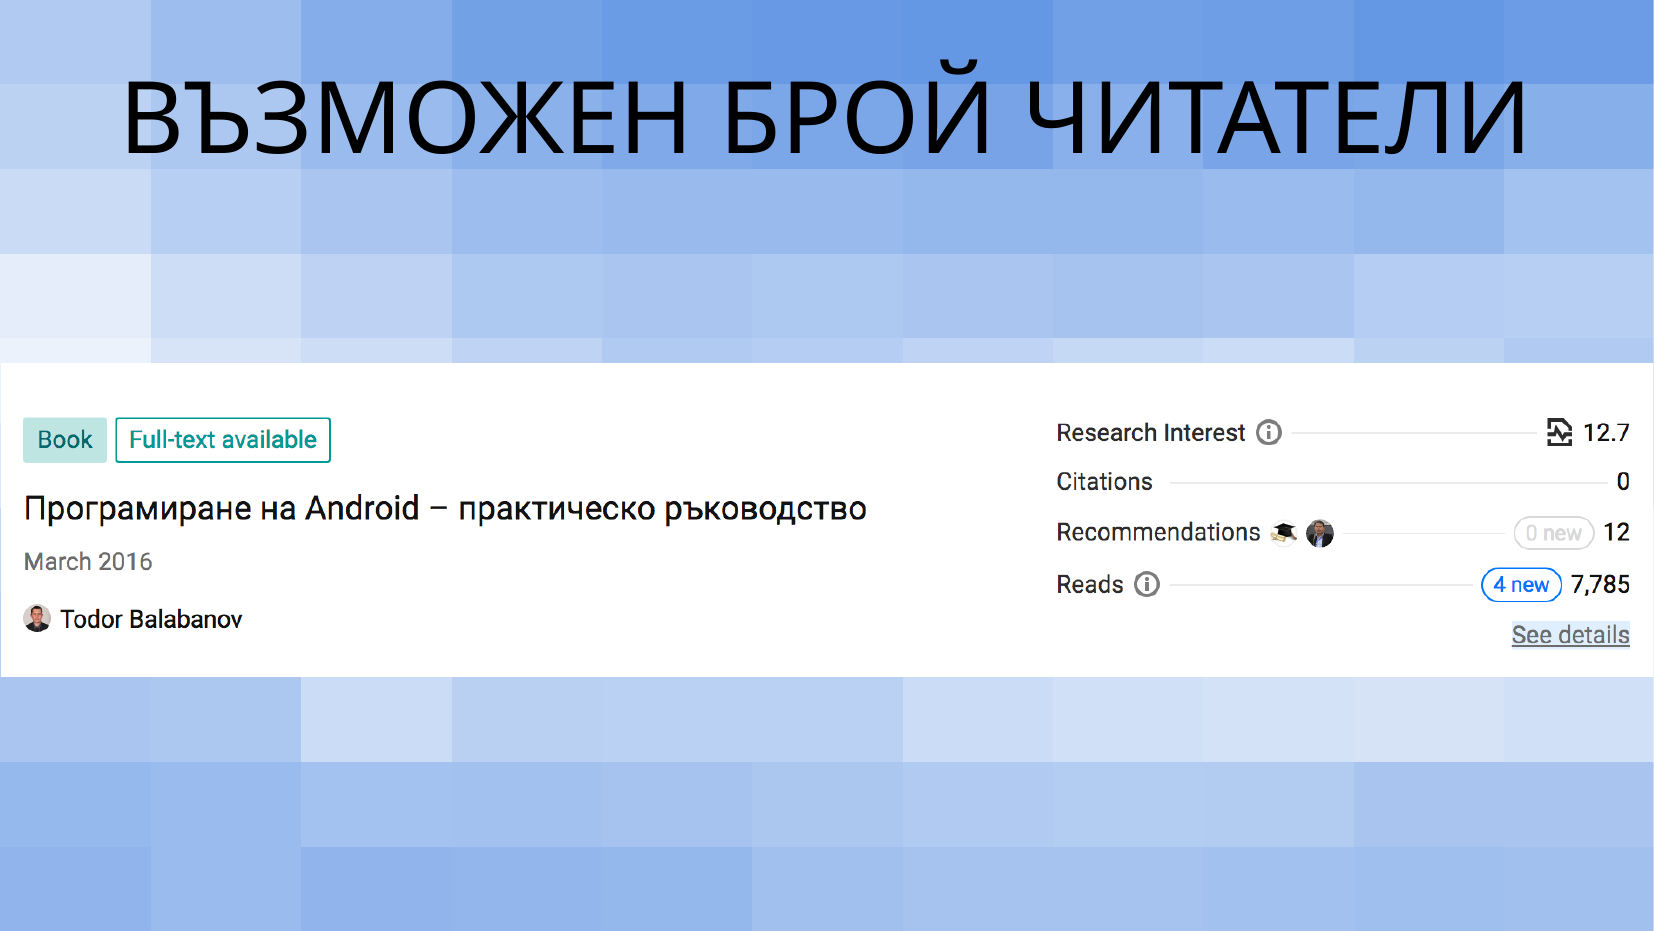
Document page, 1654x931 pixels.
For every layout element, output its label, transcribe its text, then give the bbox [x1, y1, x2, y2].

picture [0, 0, 1654, 931]
title ВЪЗМОЖЕН БРОЙ ЧИТАТЕЛИ [82, 37, 1571, 193]
